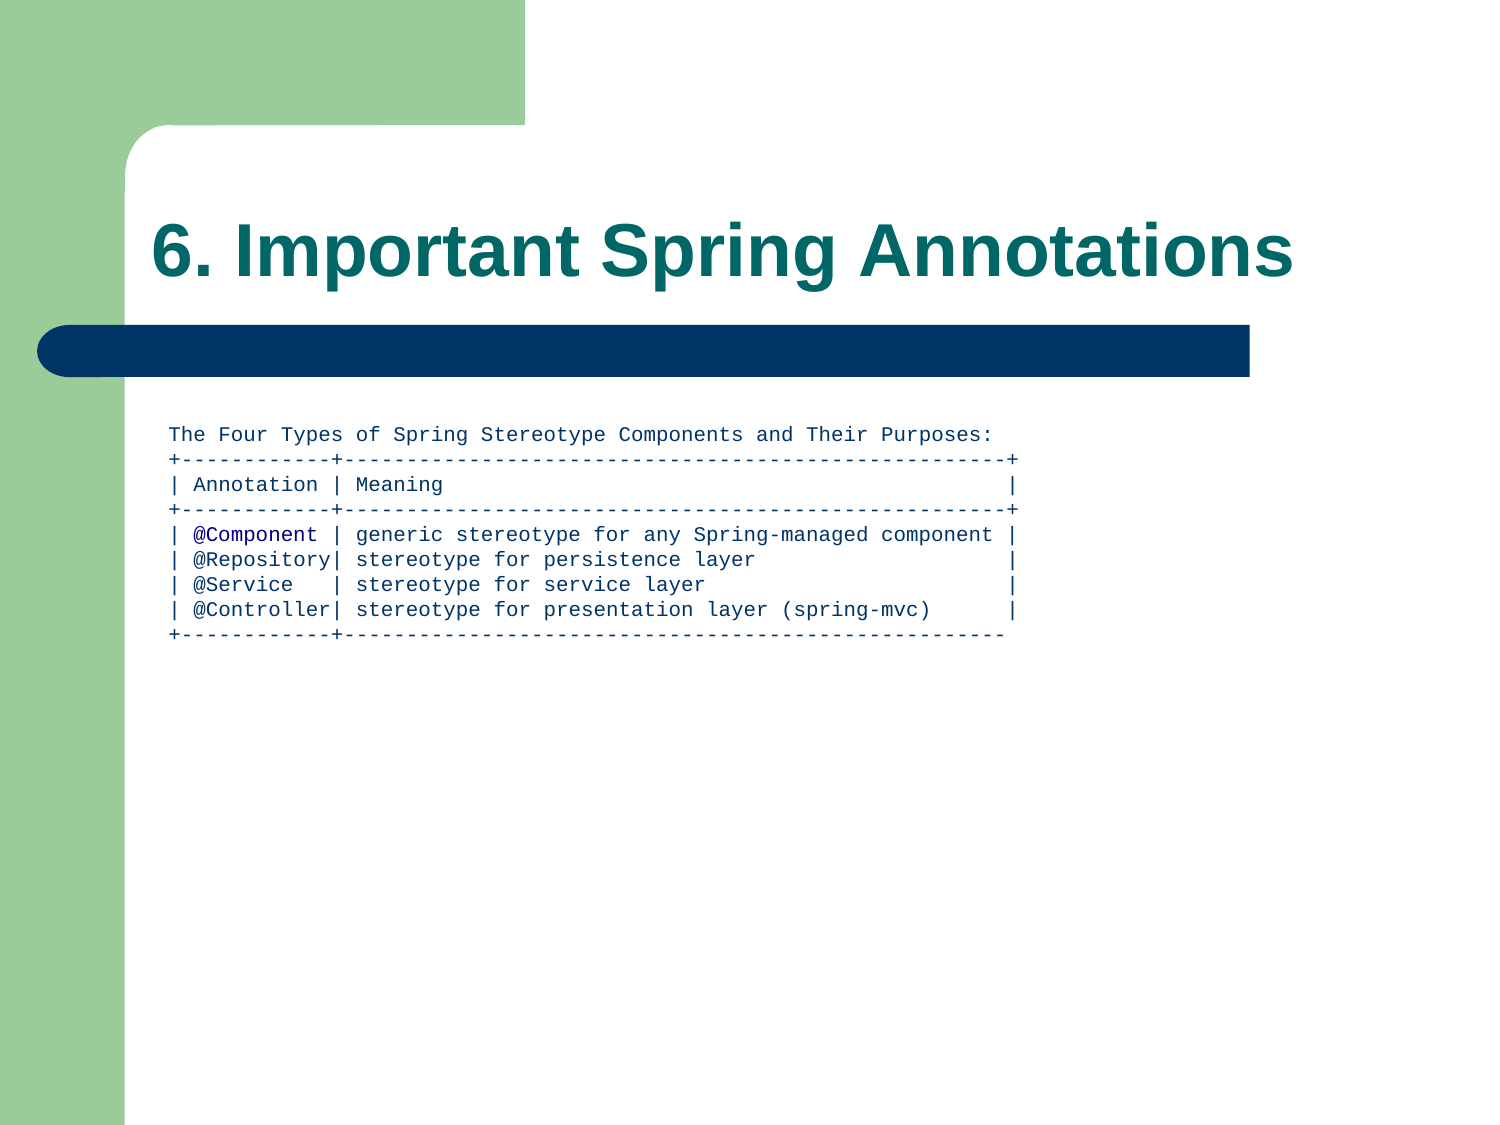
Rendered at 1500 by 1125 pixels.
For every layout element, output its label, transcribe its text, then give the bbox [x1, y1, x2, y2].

text_box The Four Types of Spring Stereotype Components and Their Purposes: +------------+-----------------------------------------------------+ | Annotation | Meaning | +------------+-----------------------------------------------------+ | @Component | generic stereotype for any Spring-managed component | | @Repository| stereotype for persistence layer | | @Service | stereotype for service layer | | @Controller| stereotype for presentation layer (spring-mvc) | +------------+----------------------------------------------------- [153, 413, 1500, 703]
title 6. Important Spring Annotations [136, 136, 1413, 301]
